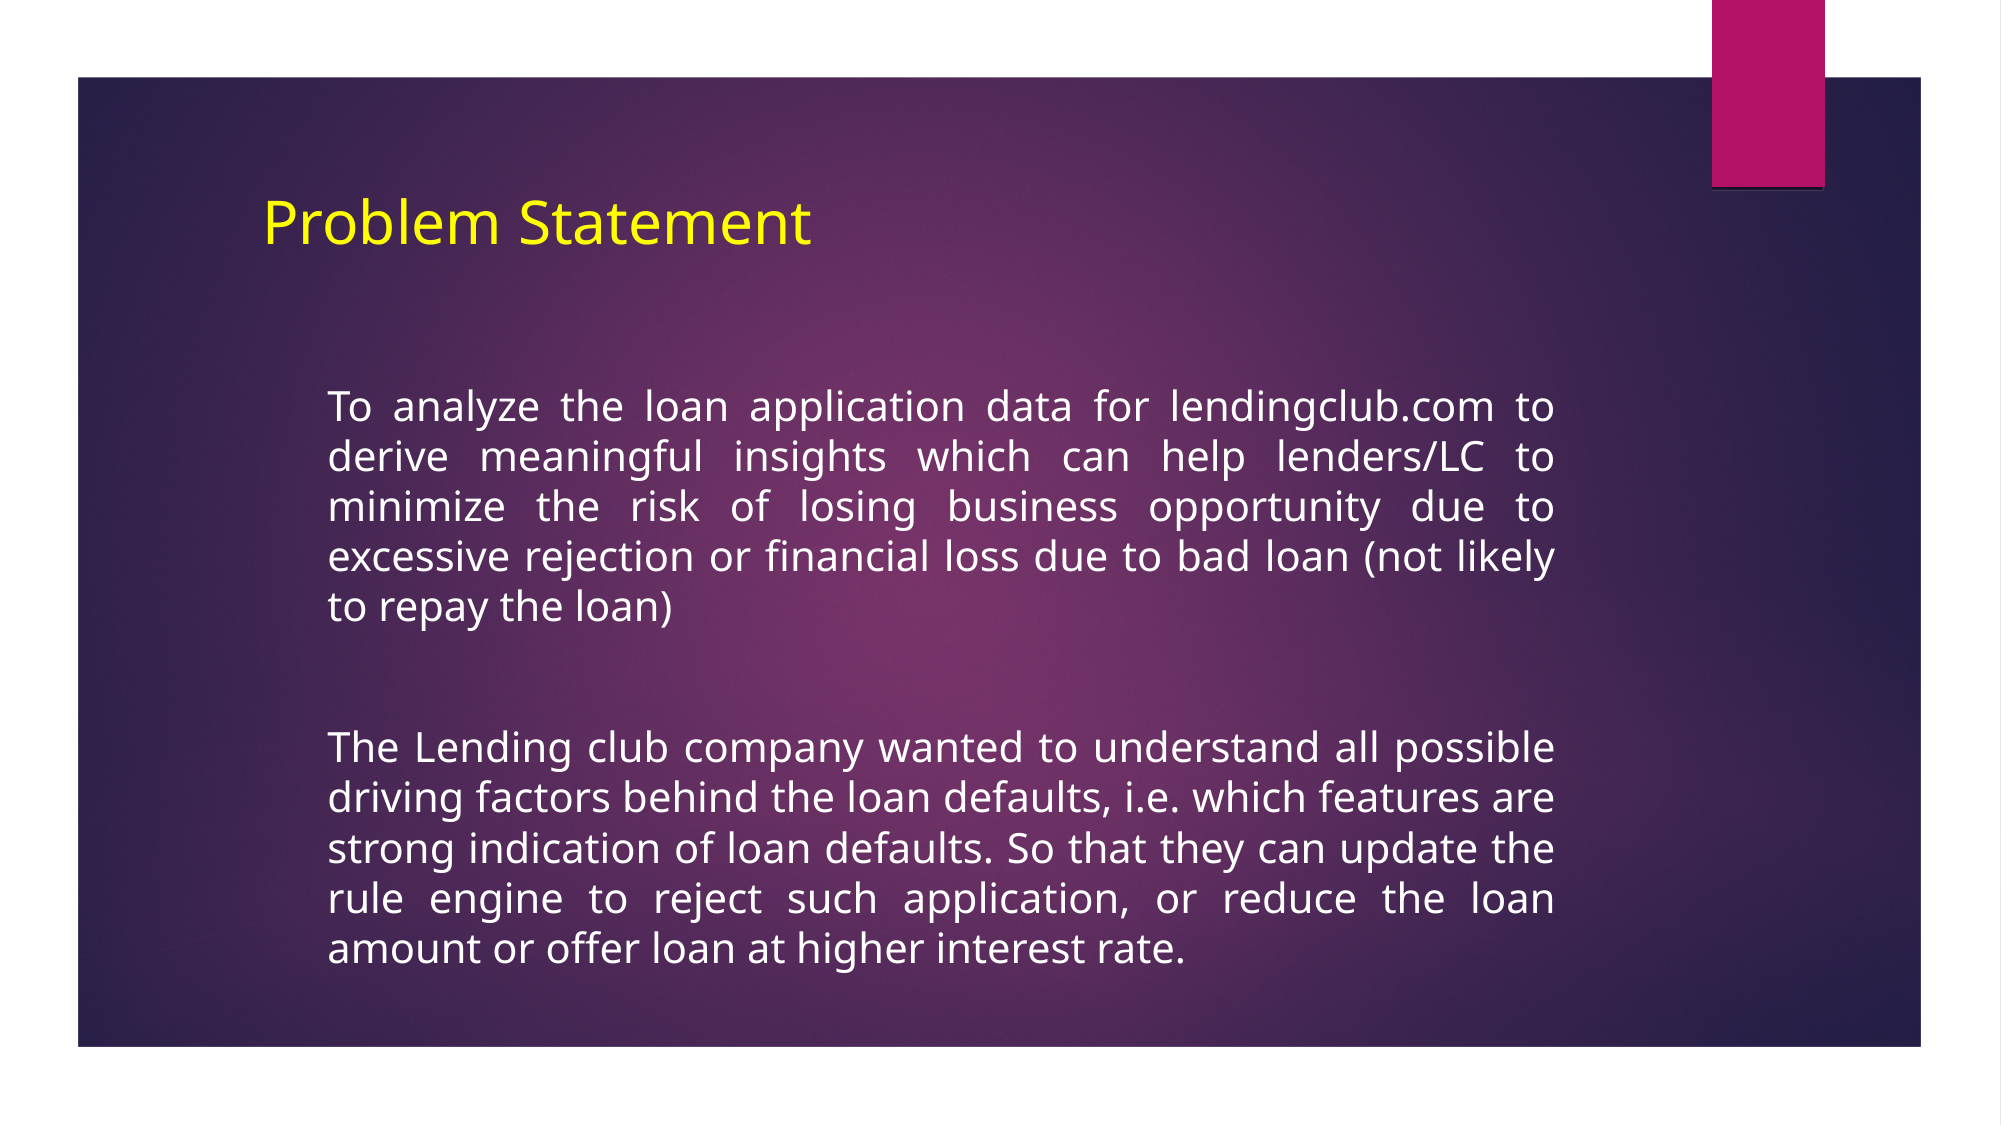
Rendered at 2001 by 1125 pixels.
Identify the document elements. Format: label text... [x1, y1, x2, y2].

subtitle To analyze the loan application data for lendingclub.com to derive meaningful insights which can help lenders/LC to minimize the risk of losing business opportunity due to excessive rejection or financial loss due to bad loan (not likely to repay the loan) The Lending club company wanted to understand all possible driving factors behind the loan defaults, i.e. which features are strong indication of loan defaults. So that they can update the rule engine to reject such application, or reduce the loan amount or offer loan at higher interest rate. [162, 371, 1572, 999]
title Problem Statement [247, 142, 1522, 271]
